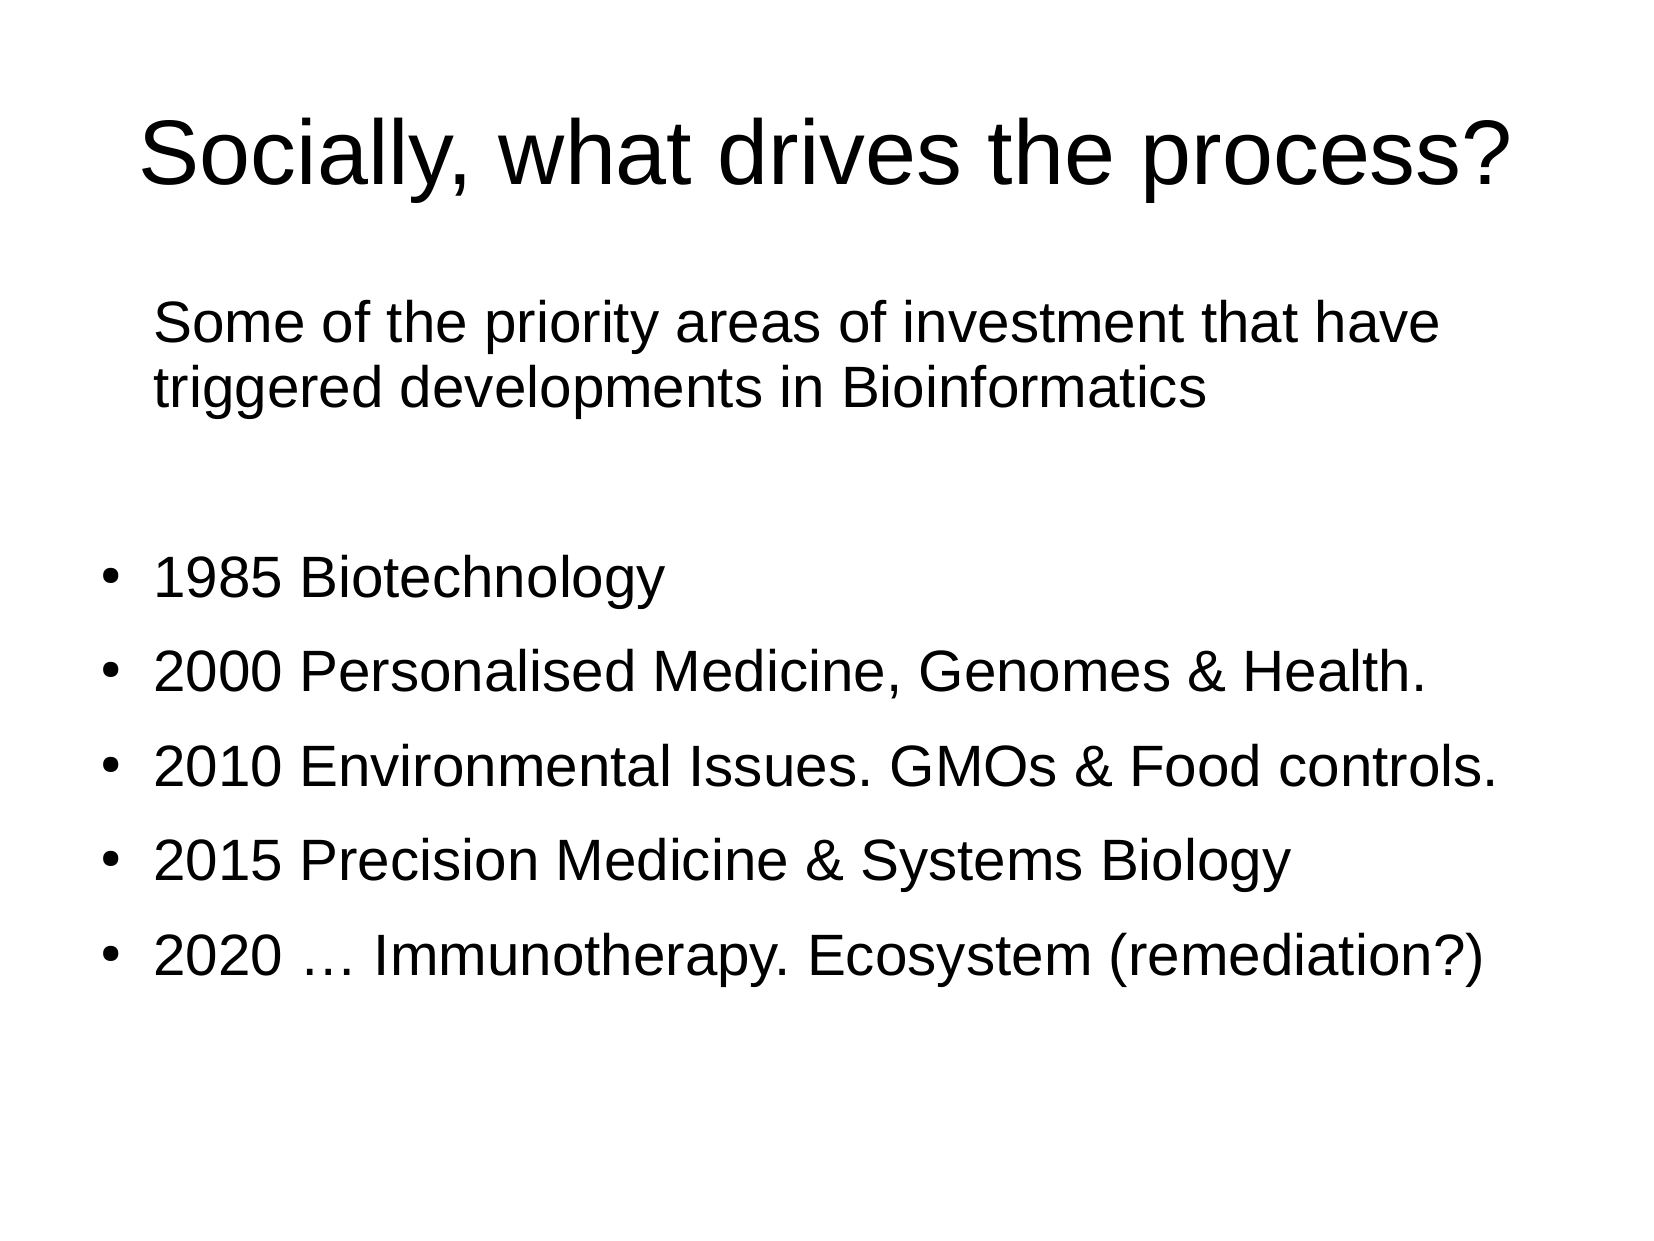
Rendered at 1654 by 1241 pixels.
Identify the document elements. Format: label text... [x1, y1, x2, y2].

title Socially, what drives the process? [82, 49, 1571, 257]
list Some of the priority areas of investment that have triggered developments in Bioinformatics 1985 Biotechnology 2000 Personalised Medicine, Genomes & Health. 2010 Environmental Issues. GMOs & Food controls. 2015 Precision Medicine & Systems Biology 2020 … Immunotherapy. Ecosystem (remediation?) [82, 290, 1571, 1010]
